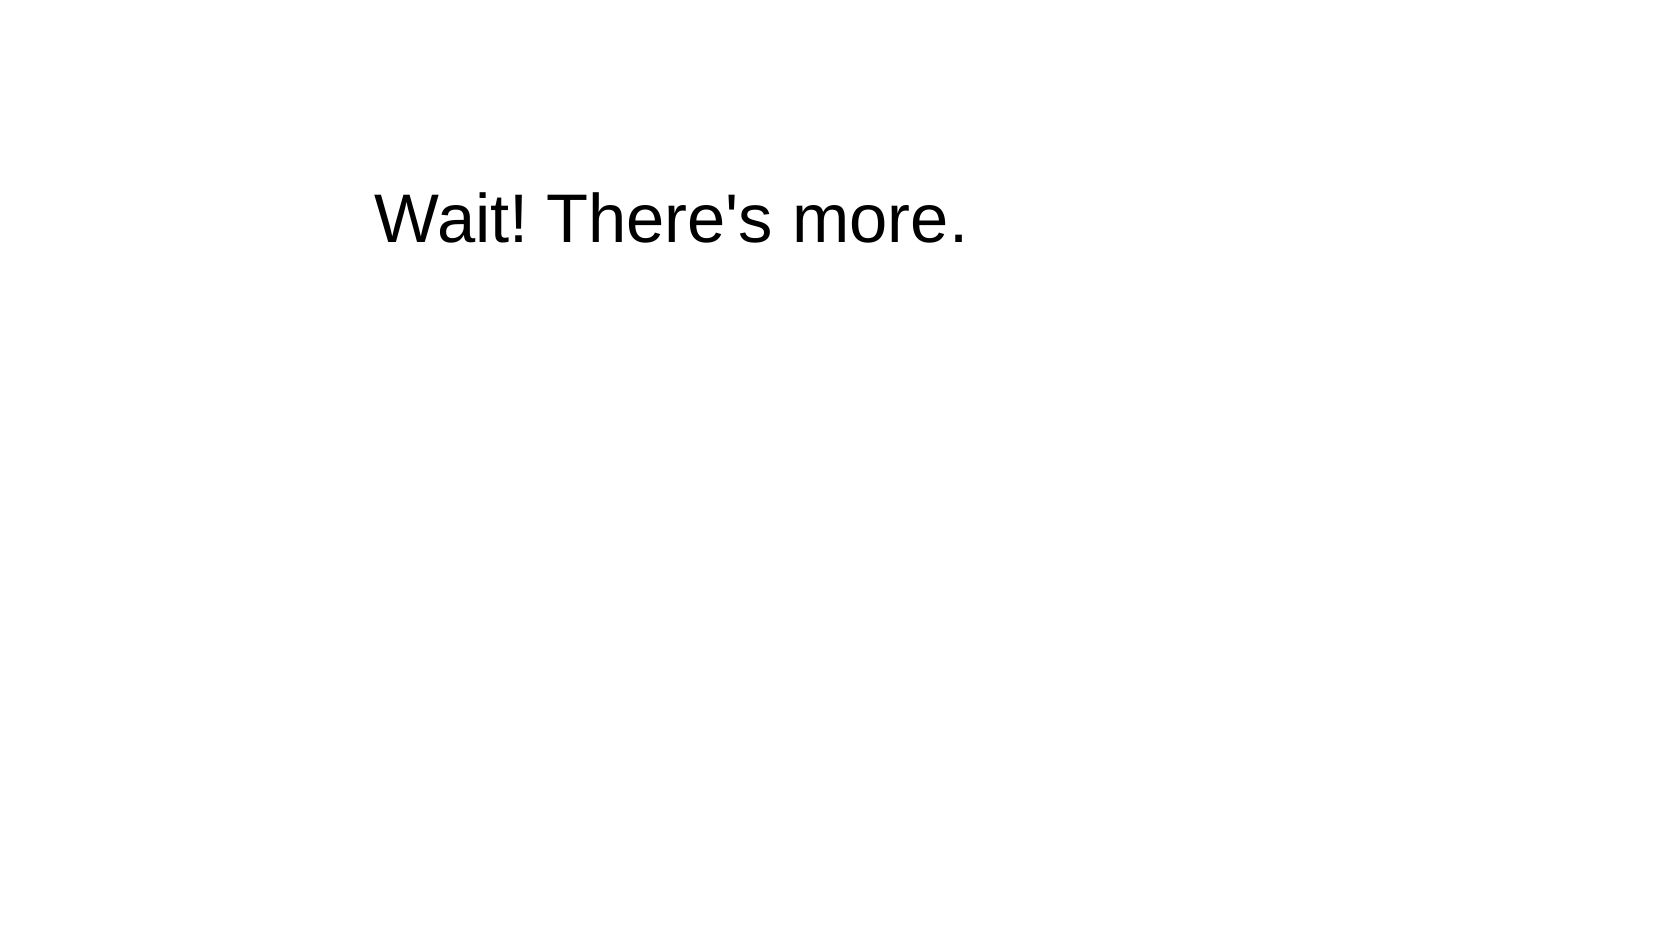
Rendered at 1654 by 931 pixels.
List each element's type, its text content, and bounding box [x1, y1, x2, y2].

text_box Wait! There's more. [359, 172, 1305, 293]
